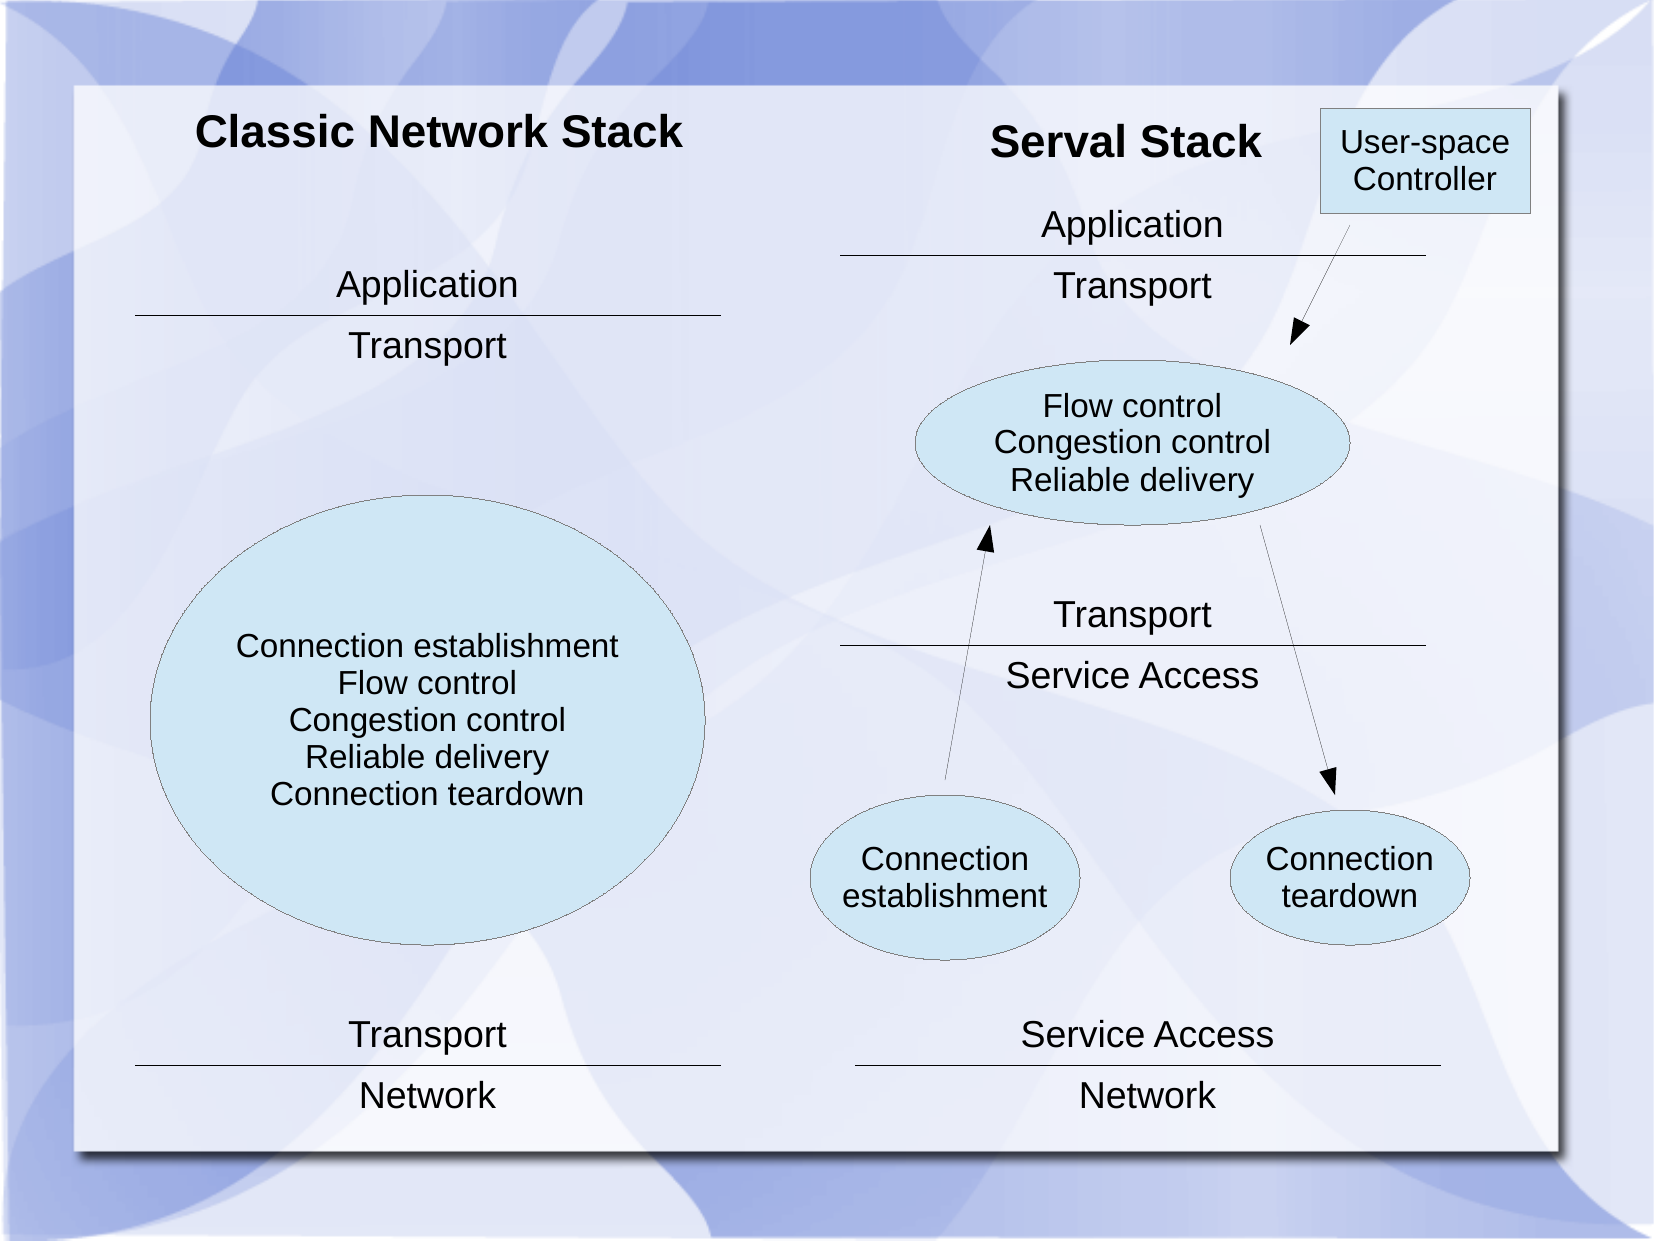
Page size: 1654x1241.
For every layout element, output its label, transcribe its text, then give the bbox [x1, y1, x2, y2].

picture [0, 0, 1654, 1241]
text_box Classic Network Stack [180, 98, 699, 166]
text_box Connection teardown [1230, 810, 1471, 946]
text_box Connection establishment [810, 795, 1081, 961]
text_box Flow control Congestion control Reliable delivery [915, 360, 1351, 526]
text_box Serval Stack [975, 108, 1320, 196]
text_box Connection establishment Flow control Congestion control Reliable delivery Connection teardown [150, 495, 706, 946]
text_box User-space Controller [1320, 108, 1531, 214]
